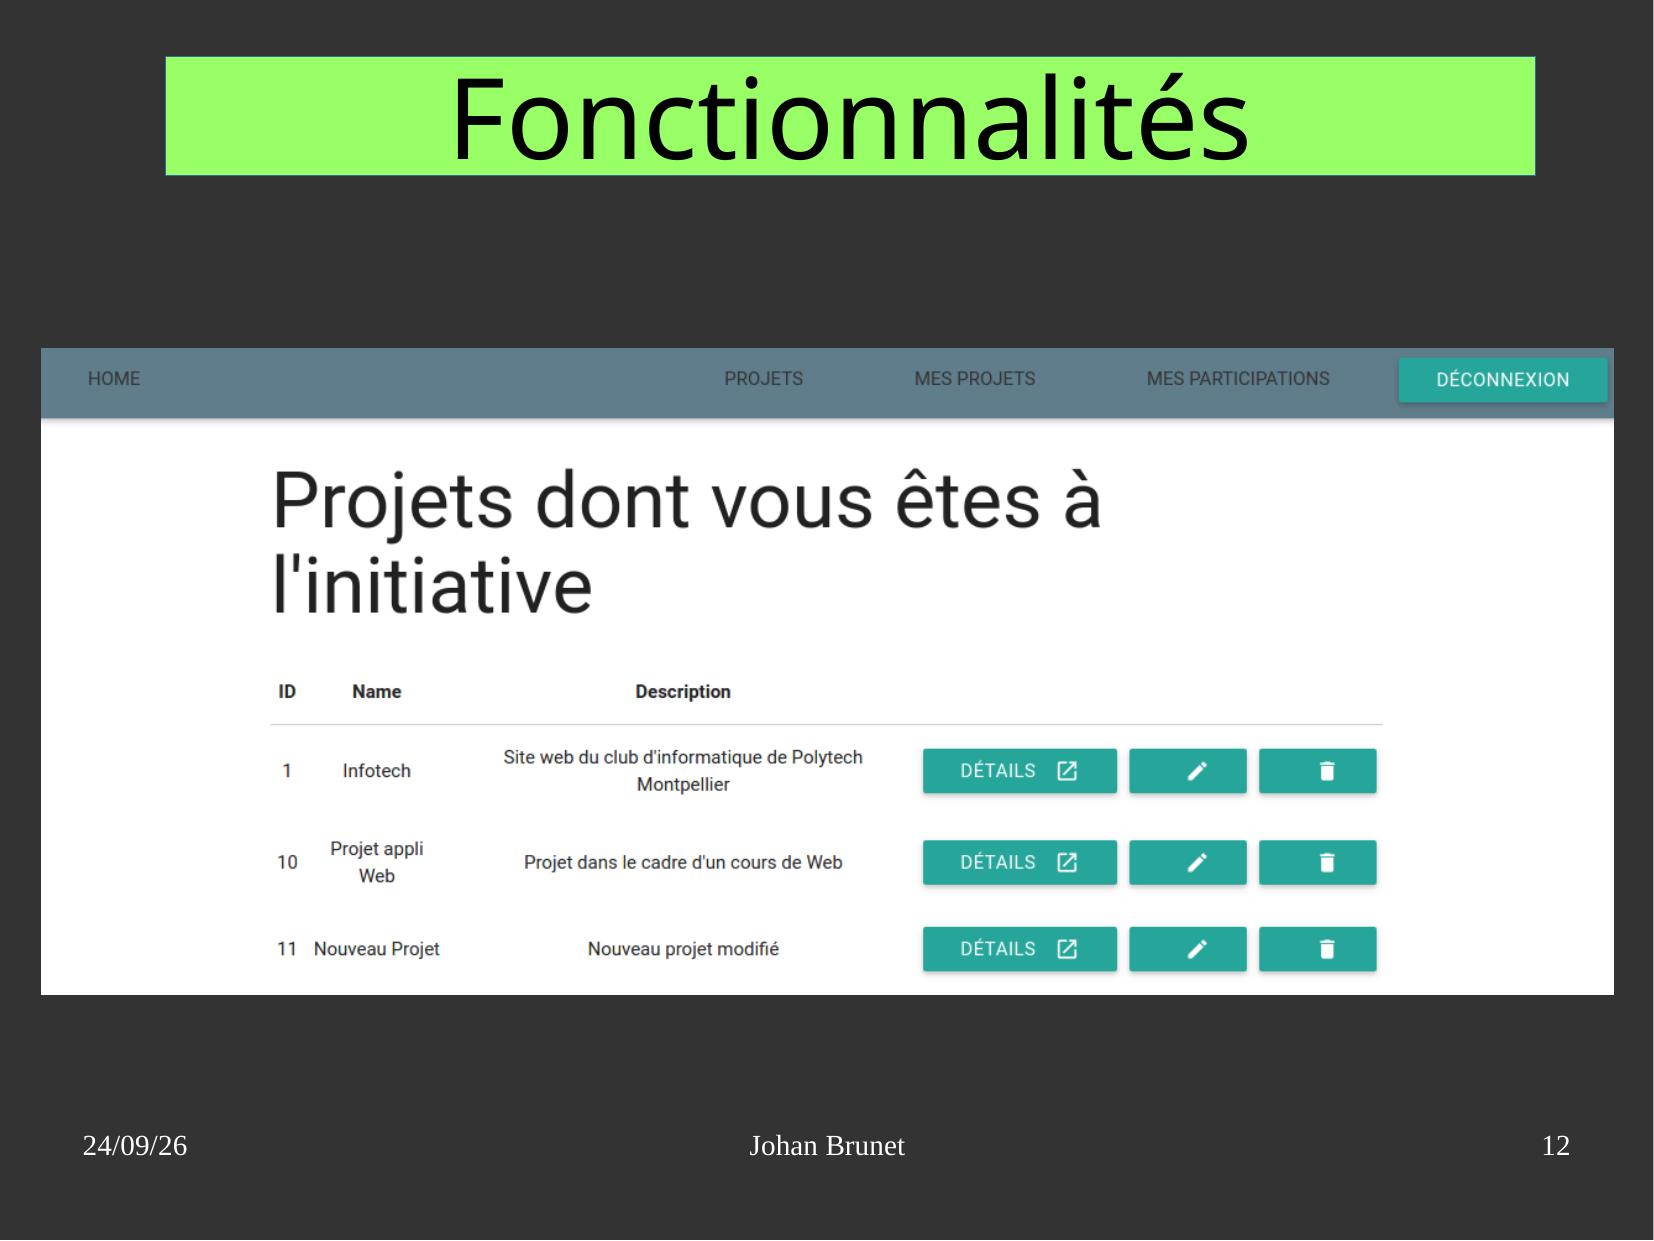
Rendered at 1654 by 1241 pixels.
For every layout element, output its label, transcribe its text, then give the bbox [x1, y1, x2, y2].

text_box Fonctionnalités [165, 56, 1536, 176]
picture [41, 348, 1614, 995]
